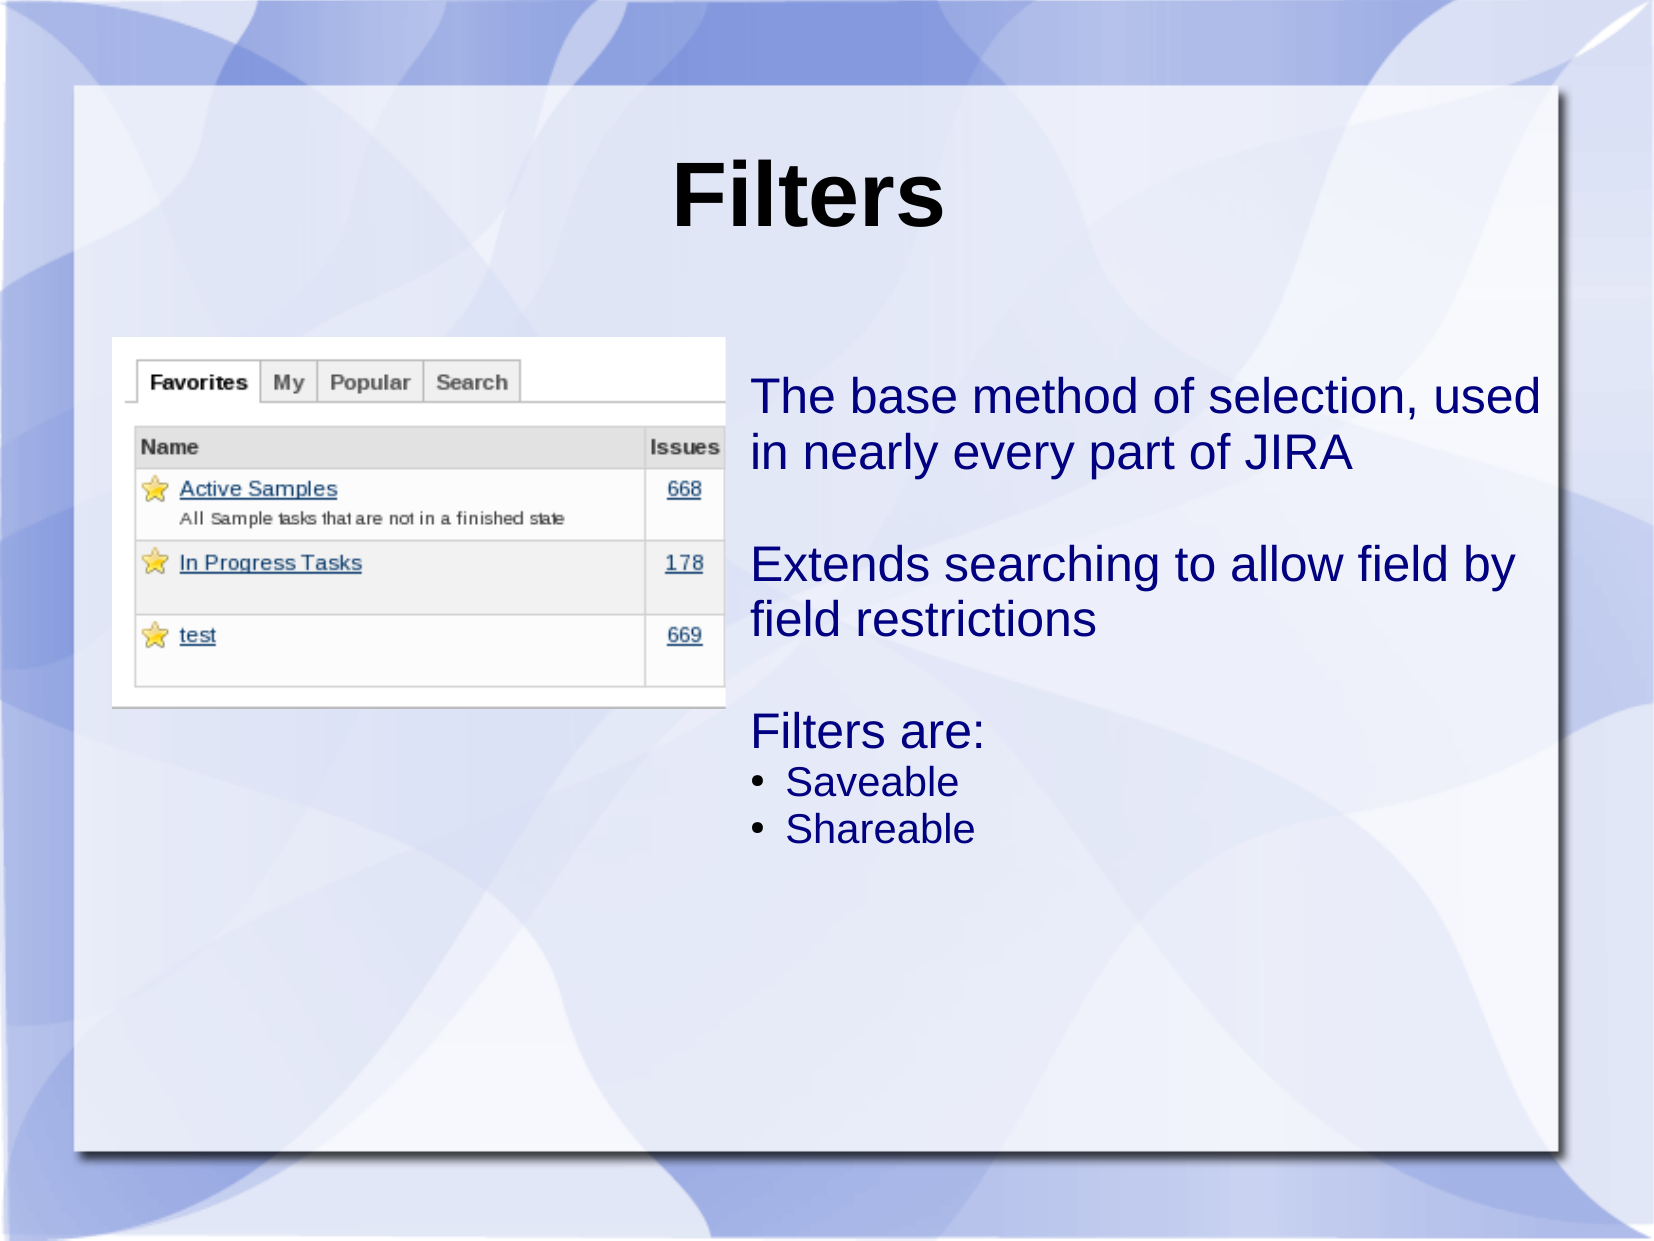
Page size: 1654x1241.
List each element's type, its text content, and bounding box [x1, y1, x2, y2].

subtitle The base method of selection, used in nearly every part of JIRA Extends searching to allow field by field restrictions Filters are: Saveable Shareable [750, 177, 1567, 1201]
picture [0, 0, 1654, 1241]
title Filters [82, 90, 1536, 298]
